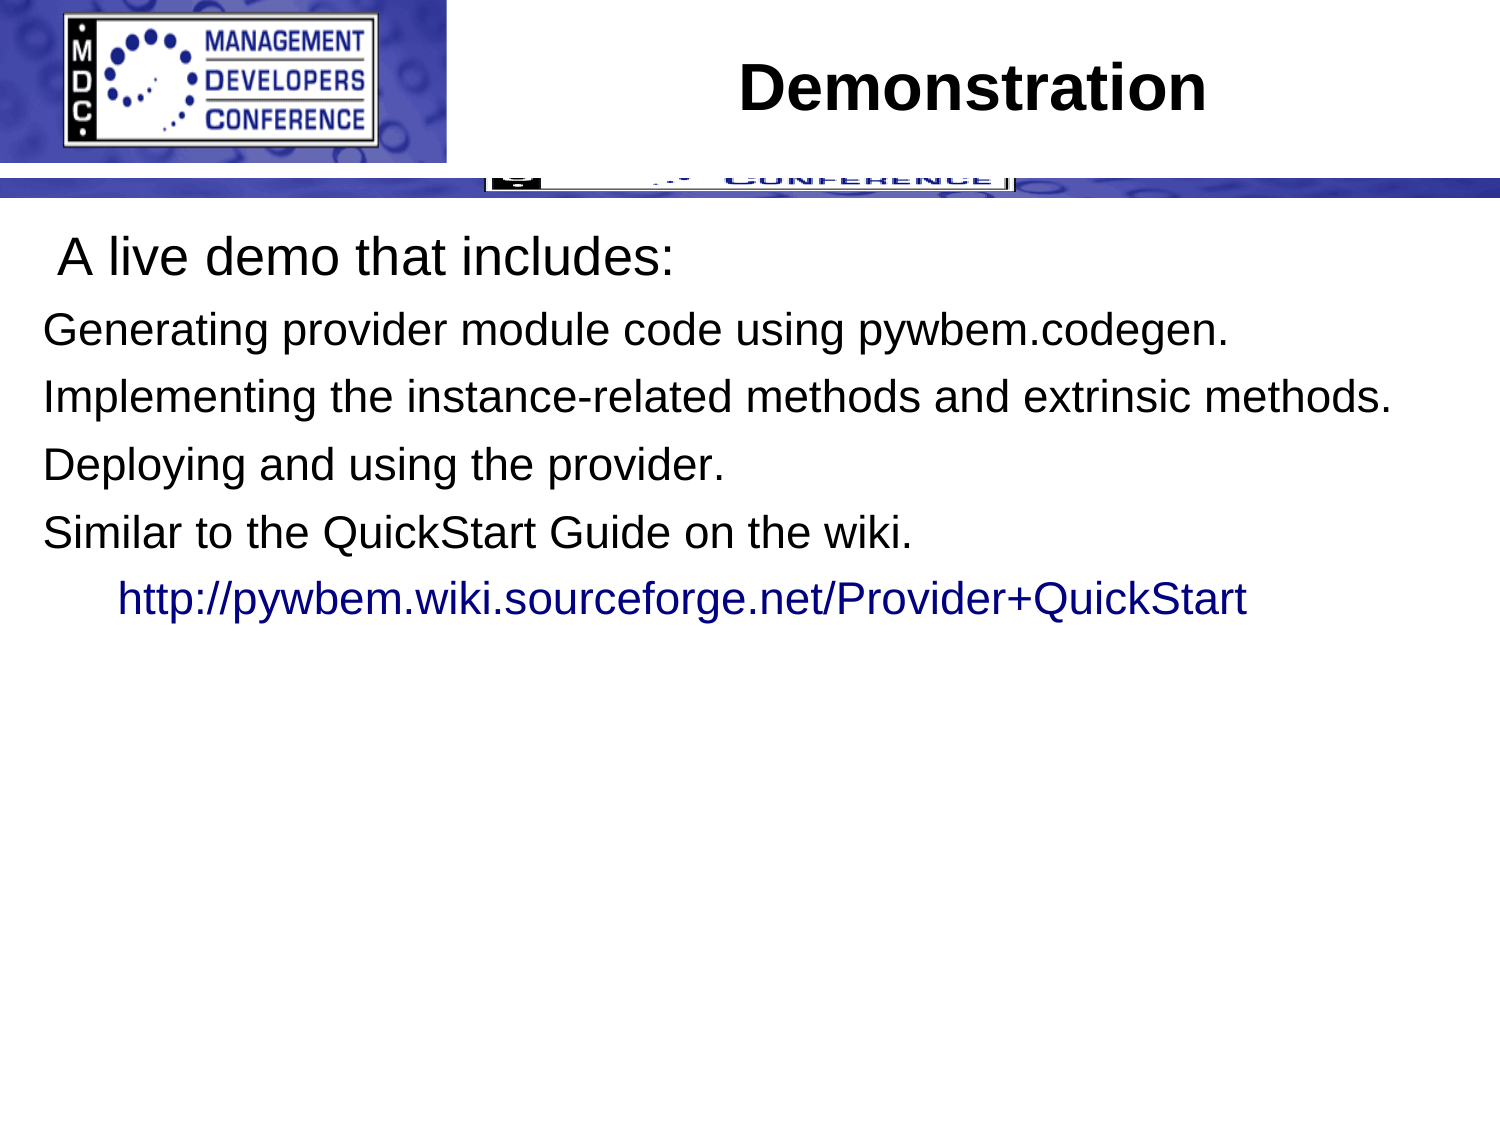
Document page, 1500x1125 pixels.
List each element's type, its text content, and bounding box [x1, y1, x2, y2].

picture [0, 0, 447, 163]
list A live demo that includes: Generating provider module code using pywbem.codegen. Implementing the instance-related methods and extrinsic methods. Deploying and using the provider. Similar to the QuickStart Guide on the wiki. http://pywbem.wiki.sourceforge.net/Provider+QuickStart [42, 226, 1433, 1067]
picture [0, 178, 1500, 198]
title Demonstration [447, 7, 1500, 169]
